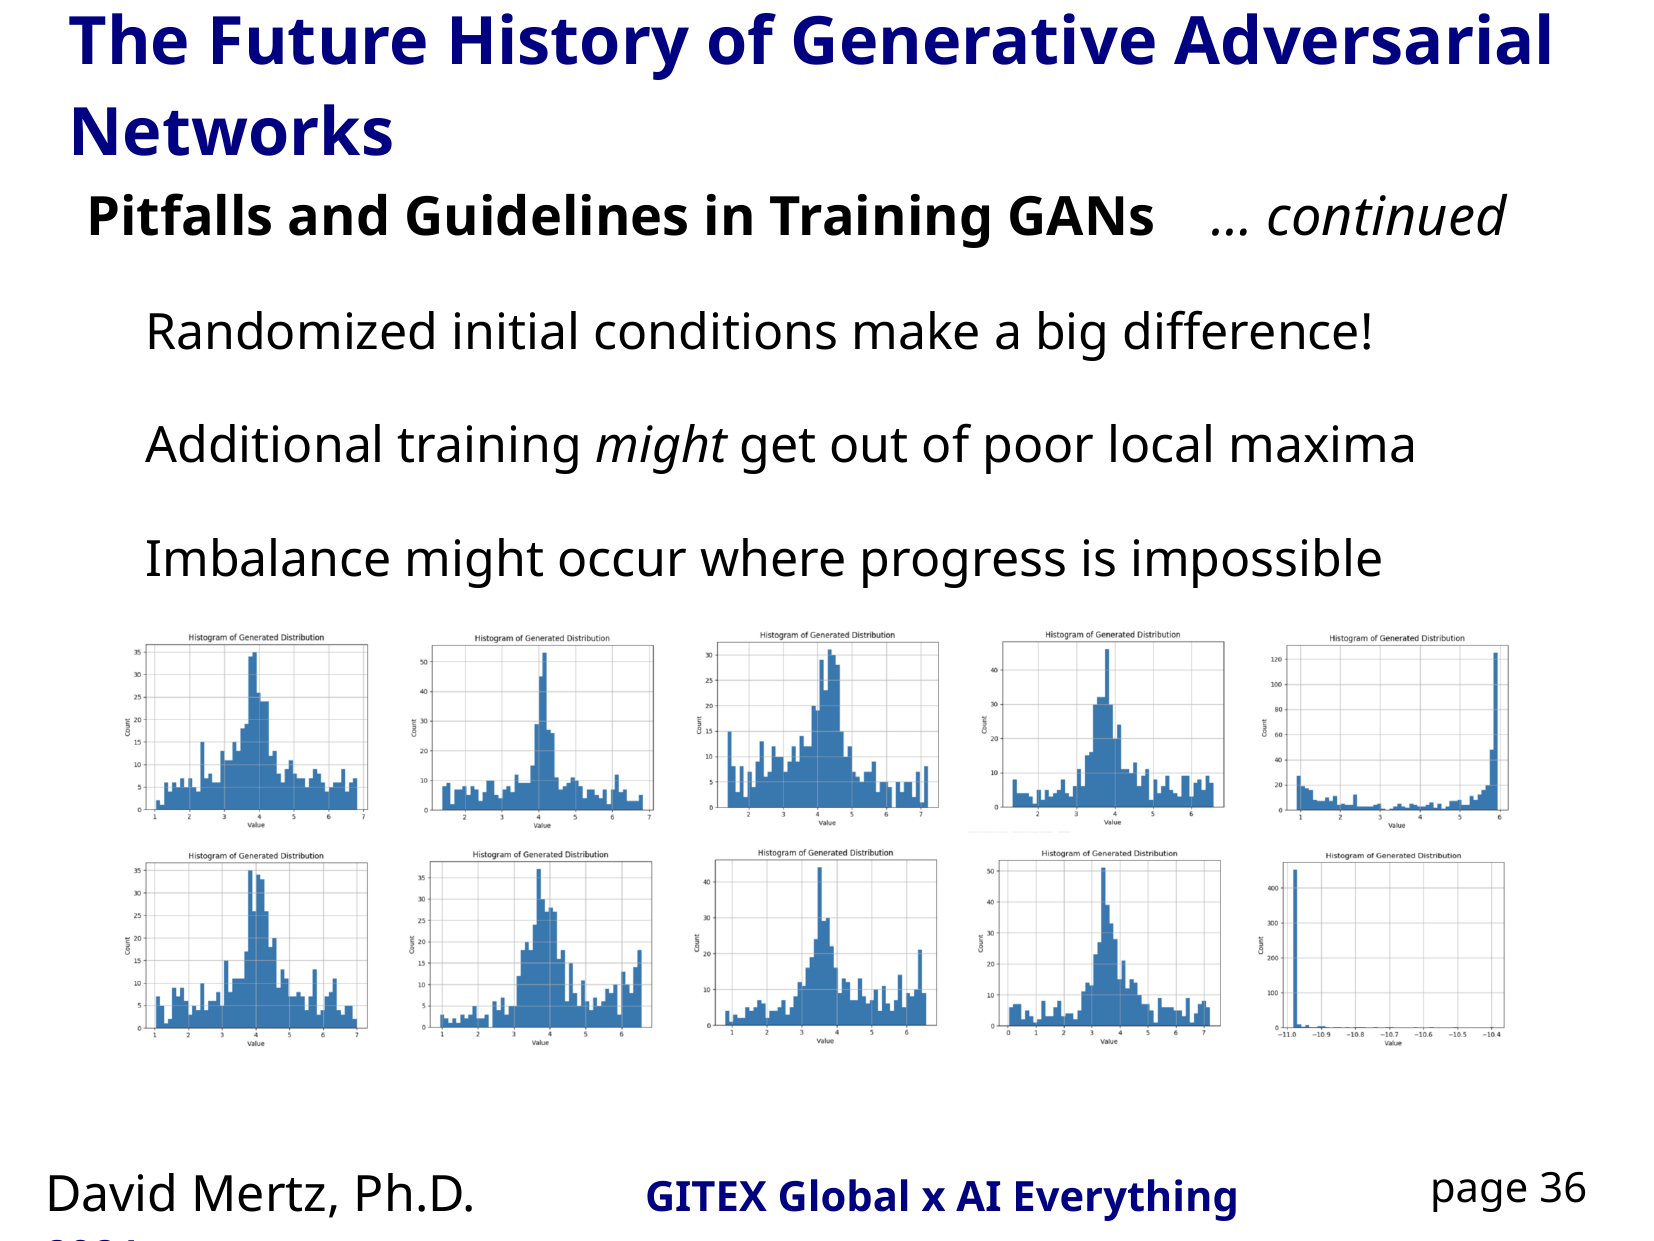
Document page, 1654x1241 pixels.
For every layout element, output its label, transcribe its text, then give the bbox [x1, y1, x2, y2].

list Pitfalls and Guidelines in Training GANs … continued Randomized initial conditions make a big difference! Additional training might get out of poor local maxima Imbalance might occur where progress is impossible [86, 177, 1555, 563]
picture [114, 616, 1524, 1061]
